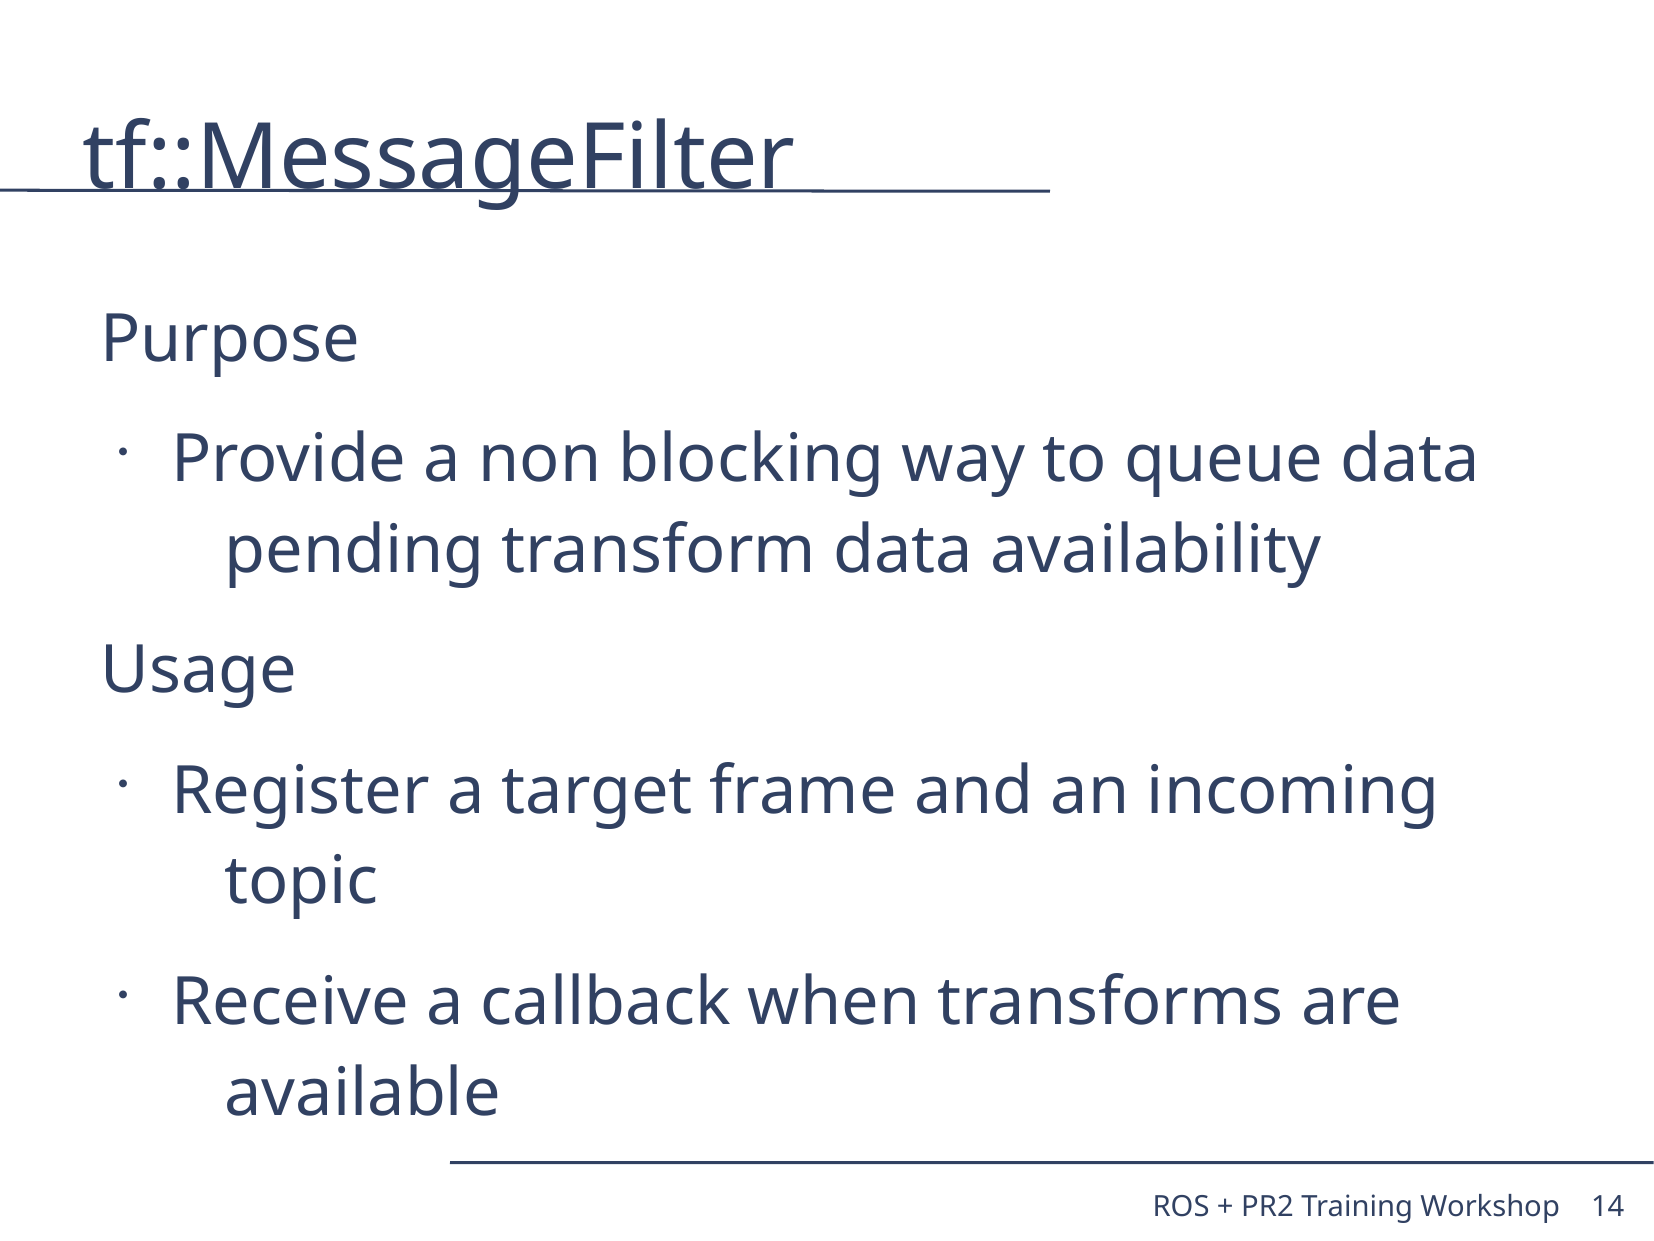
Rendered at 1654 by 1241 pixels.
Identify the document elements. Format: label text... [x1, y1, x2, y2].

title tf::MessageFilter [82, 49, 1571, 257]
list Purpose Provide a non blocking way to queue data pending transform data availability Usage Register a target frame and an incoming topic Receive a callback when transforms are available [82, 290, 1571, 1109]
